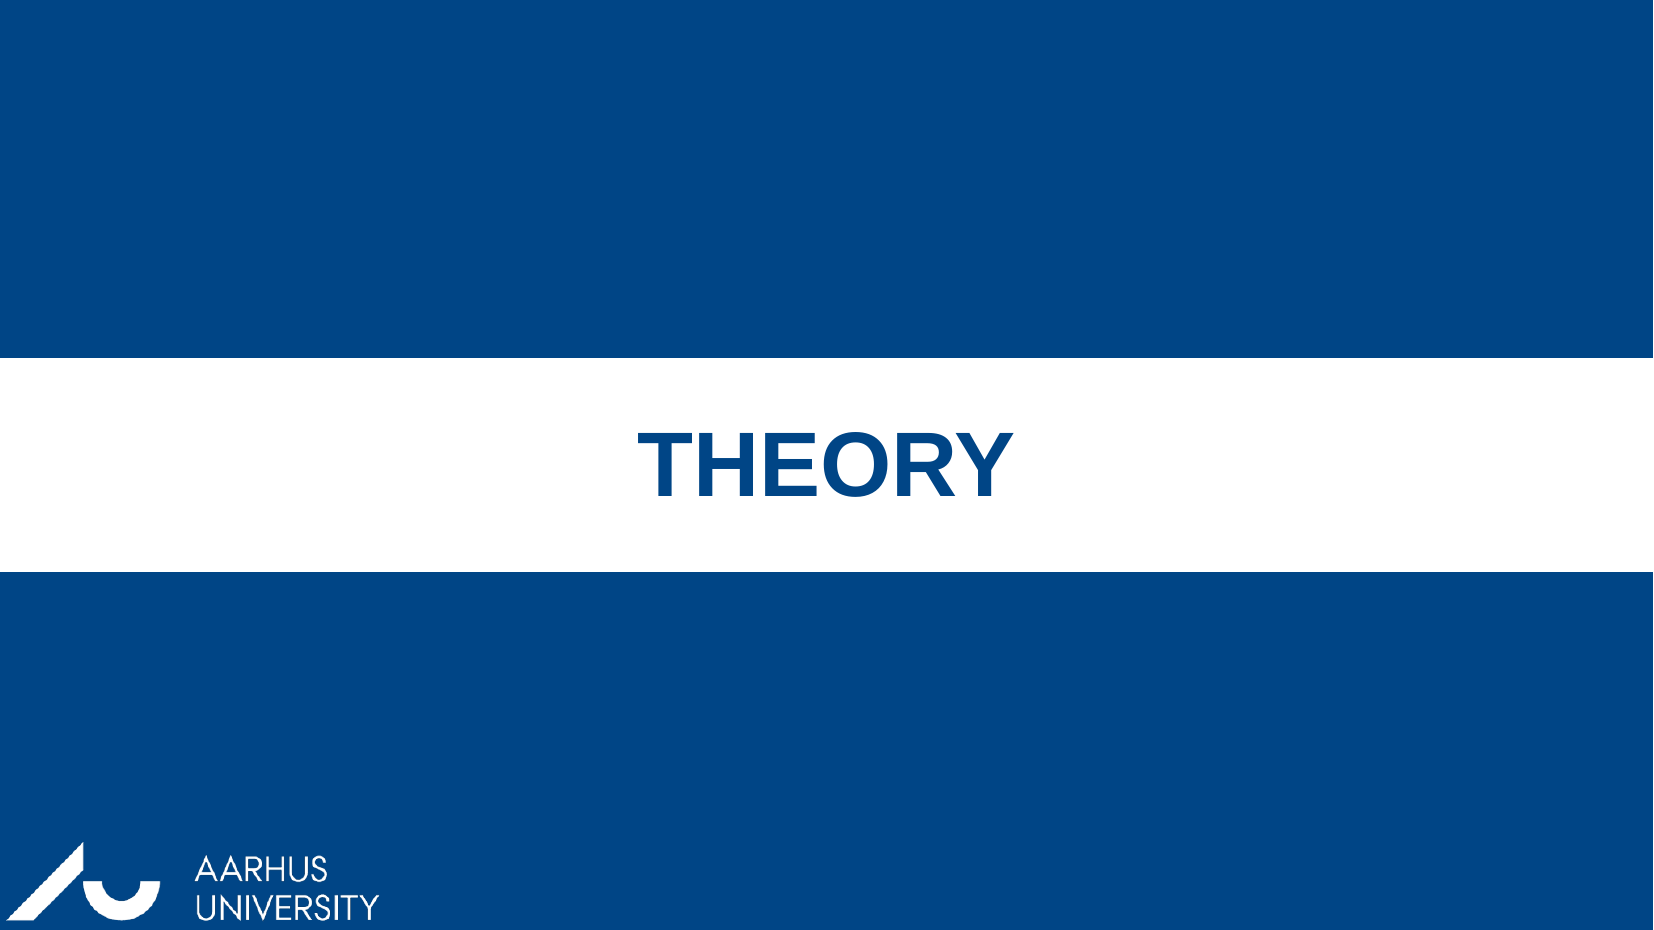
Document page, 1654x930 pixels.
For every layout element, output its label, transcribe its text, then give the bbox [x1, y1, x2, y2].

picture [5, 841, 414, 928]
title THEORY [0, 358, 1653, 572]
